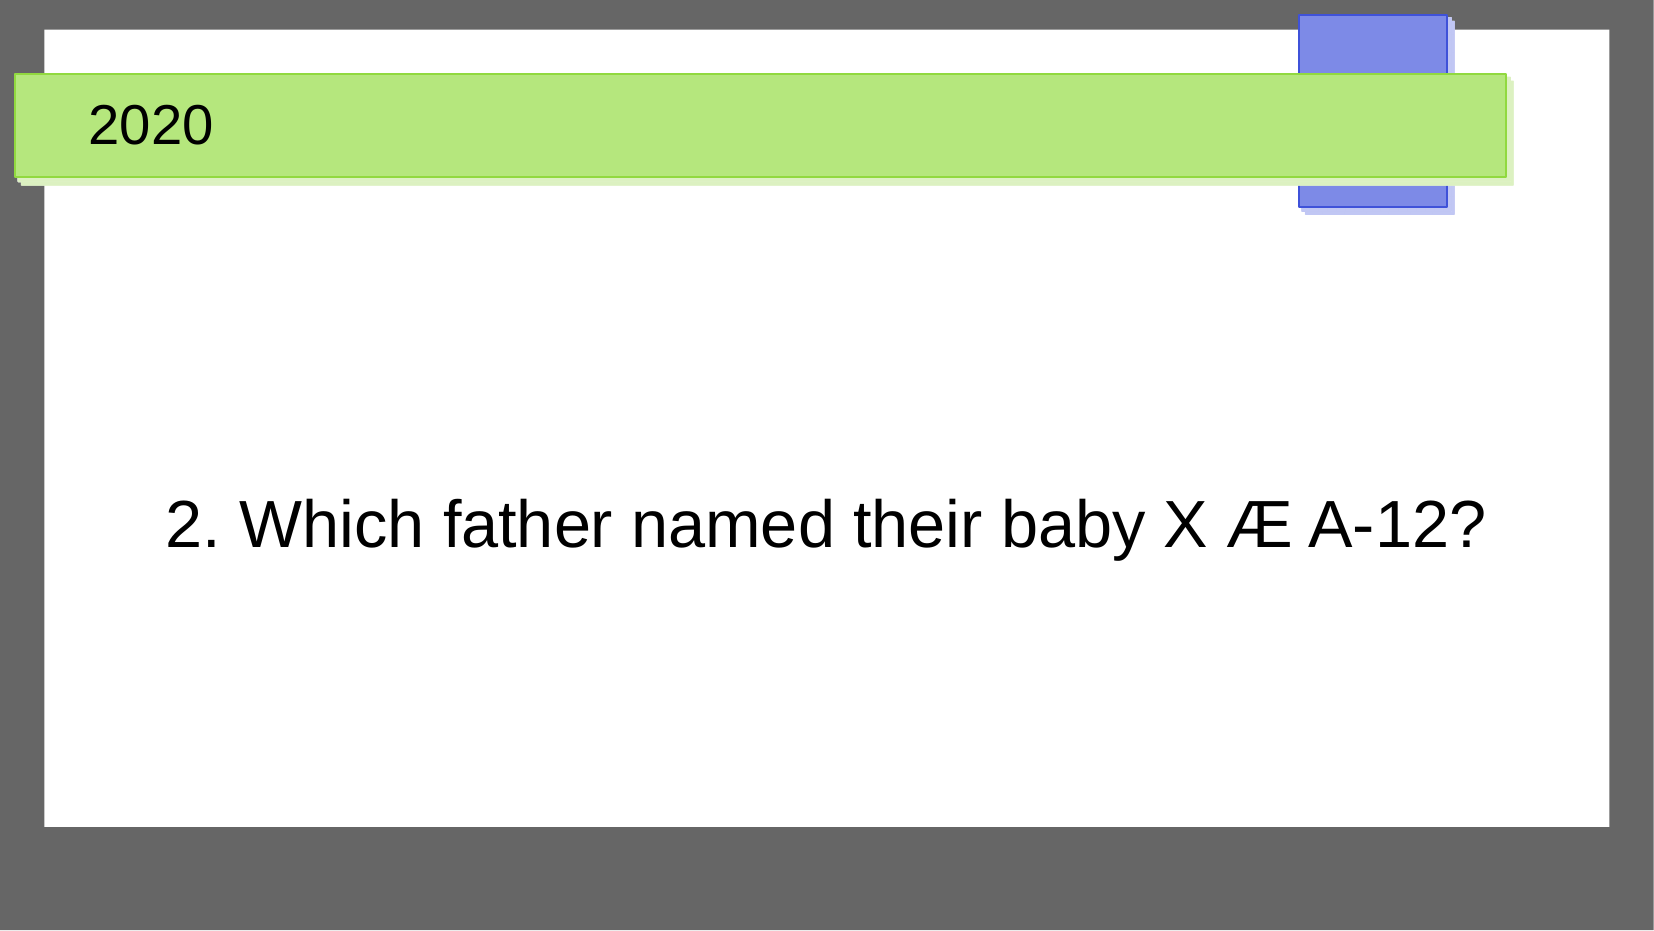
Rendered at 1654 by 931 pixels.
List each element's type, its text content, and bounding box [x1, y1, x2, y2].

text_box 2. Which father named their baby X Æ A-12? [88, 236, 1565, 813]
title 2020 [88, 73, 1506, 178]
